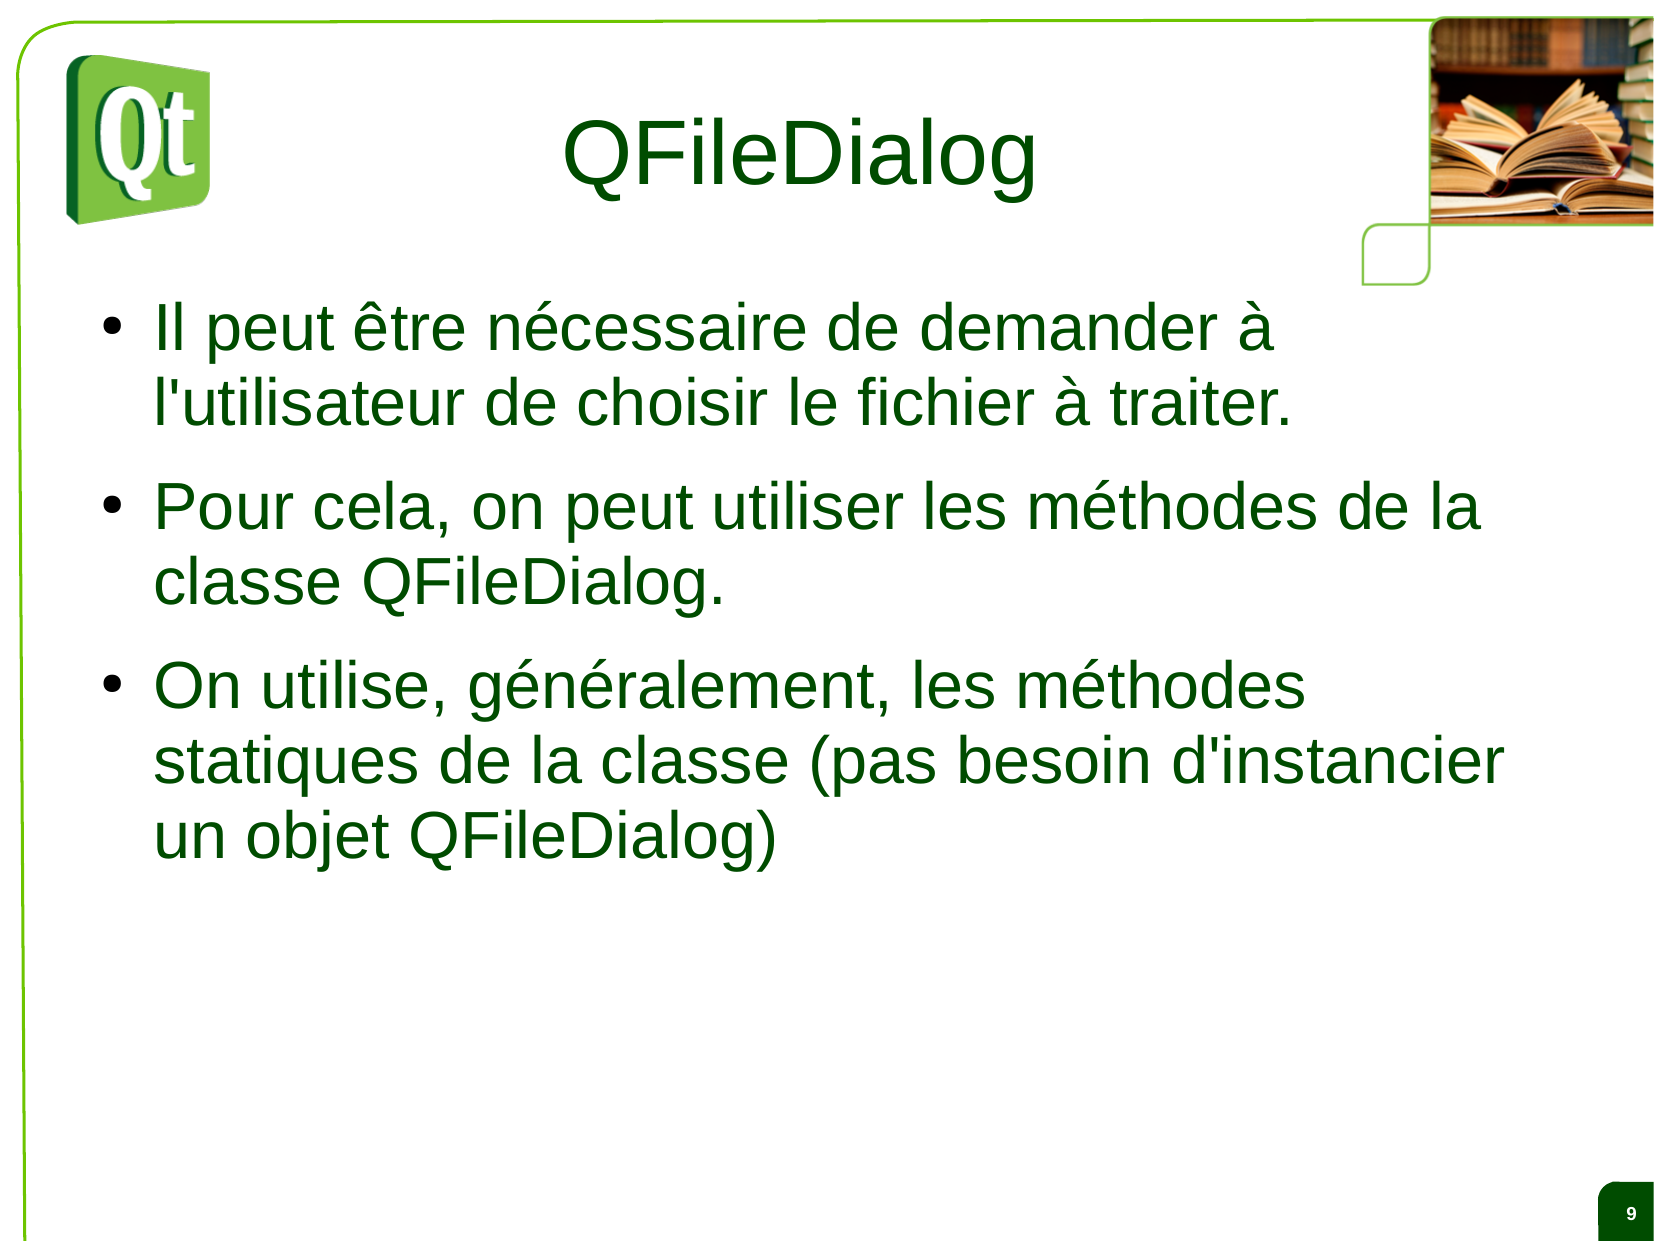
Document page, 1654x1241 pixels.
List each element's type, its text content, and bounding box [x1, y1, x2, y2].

picture [1338, 5, 1654, 306]
picture [66, 55, 210, 225]
list Il peut être nécessaire de demander à l'utilisateur de choisir le fichier à traiter. Pour cela, on peut utiliser les méthodes de la classe QFileDialog. On utilise, généralement, les méthodes statiques de la classe (pas besoin d'instancier un objet QFileDialog) [82, 290, 1571, 1096]
title QFileDialog [263, 49, 1338, 257]
